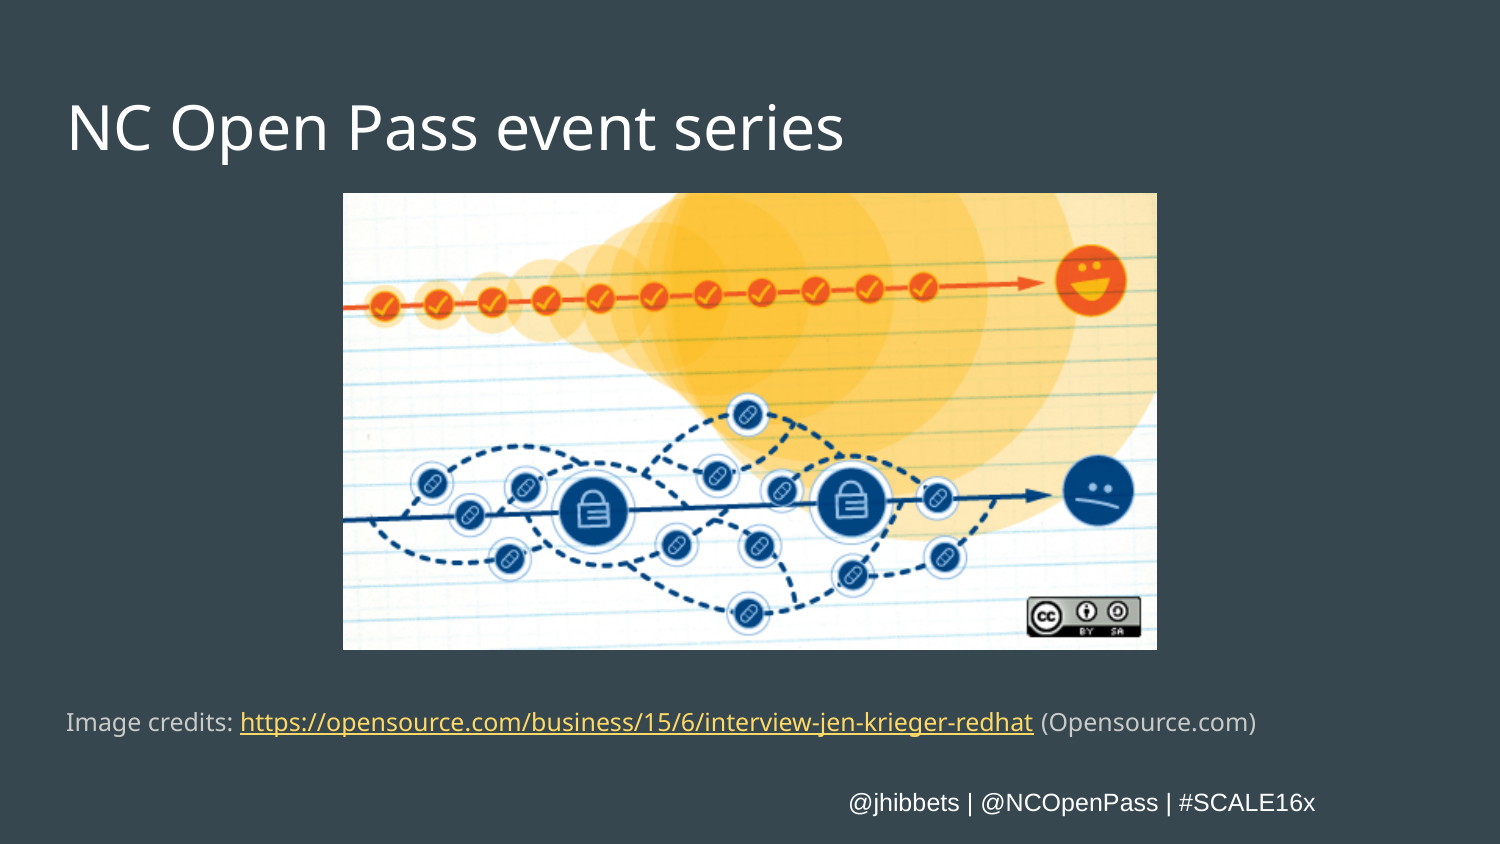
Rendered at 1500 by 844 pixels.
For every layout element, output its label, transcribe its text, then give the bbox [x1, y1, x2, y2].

title NC Open Pass event series [51, 72, 1449, 167]
picture [343, 193, 1157, 650]
text_box Image credits: https://opensource.com/business/15/6/interview-jen-krieger-redhat (Opensource.com) [51, 686, 1449, 750]
